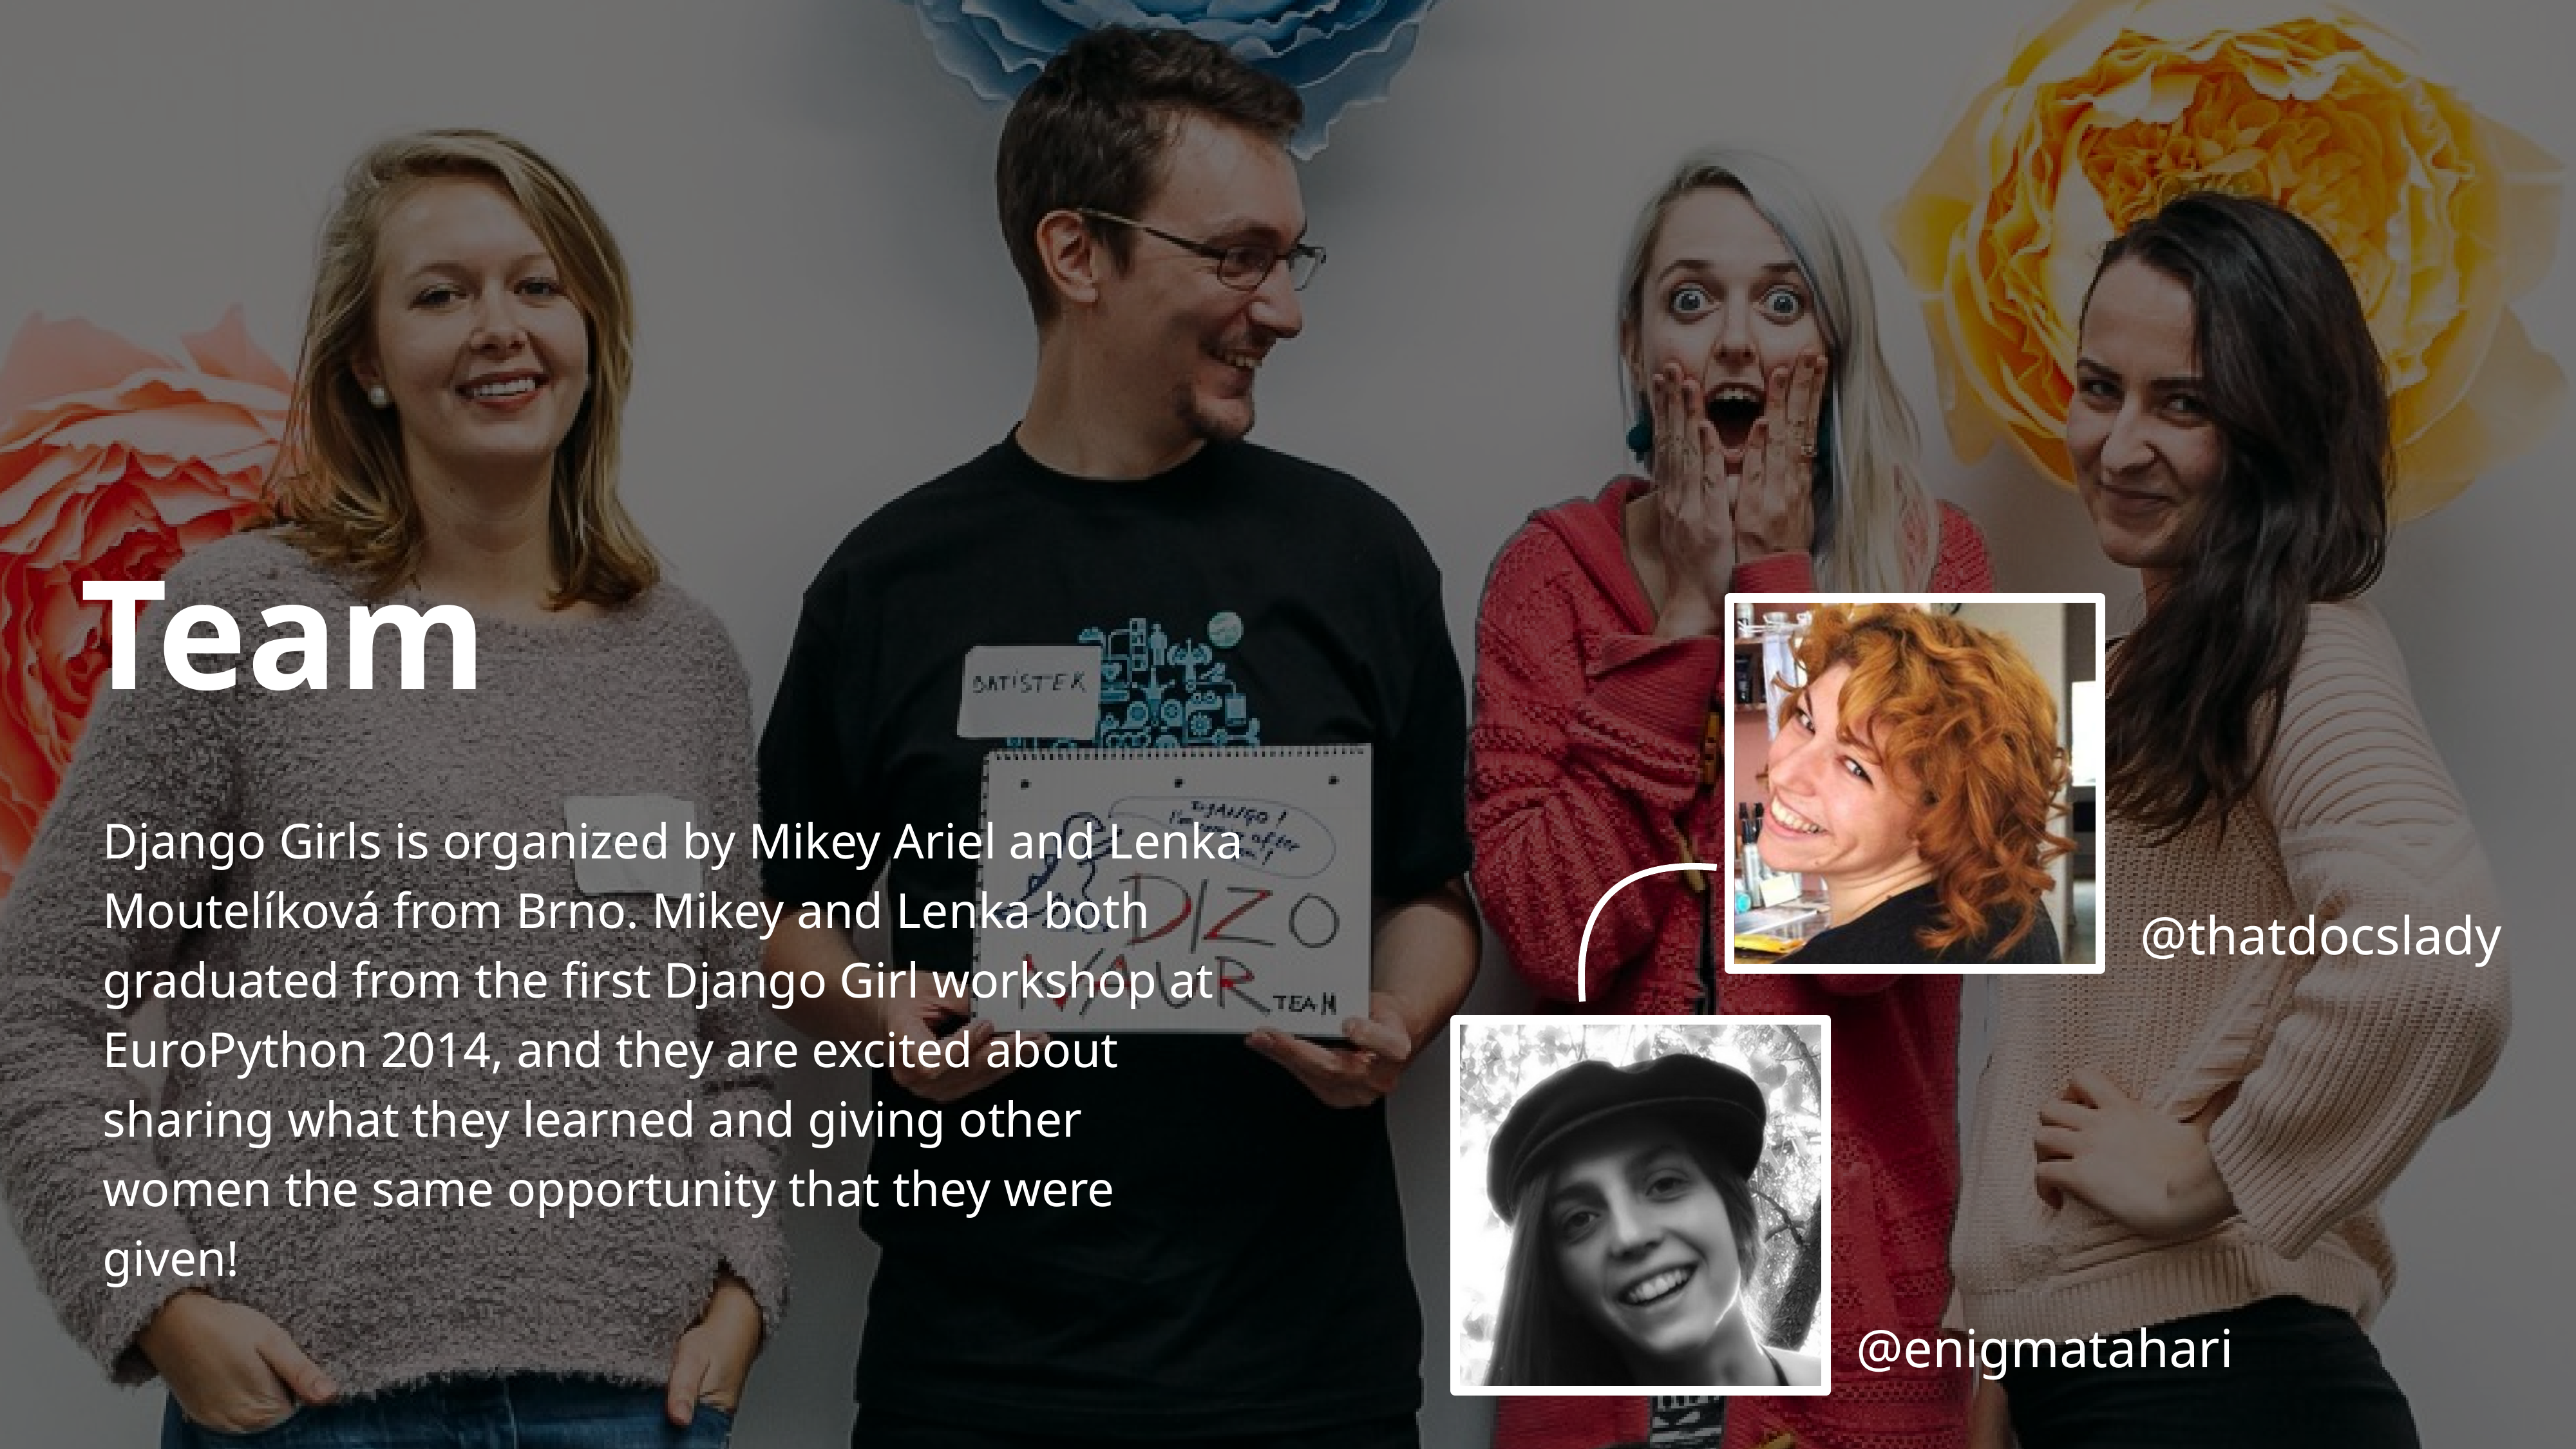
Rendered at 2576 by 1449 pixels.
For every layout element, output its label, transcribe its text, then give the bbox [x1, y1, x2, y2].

text_box @thatdocslady [2134, 897, 2508, 971]
text_box Django Girls is organized by Mikey Ariel and Lenka Moutelíková from Brno. Mikey and Lenka both graduated from the first Django Girl workshop at EuroPython 2014, and they are excited about sharing what they learned and giving other women the same opportunity that they were given! [97, 793, 1266, 1291]
text_box @enigmatahari [1850, 1309, 2240, 1383]
picture [1734, 603, 2096, 965]
title Team [80, 507, 2300, 750]
picture [1460, 1025, 1822, 1387]
text_box [0, 0, 2576, 1449]
